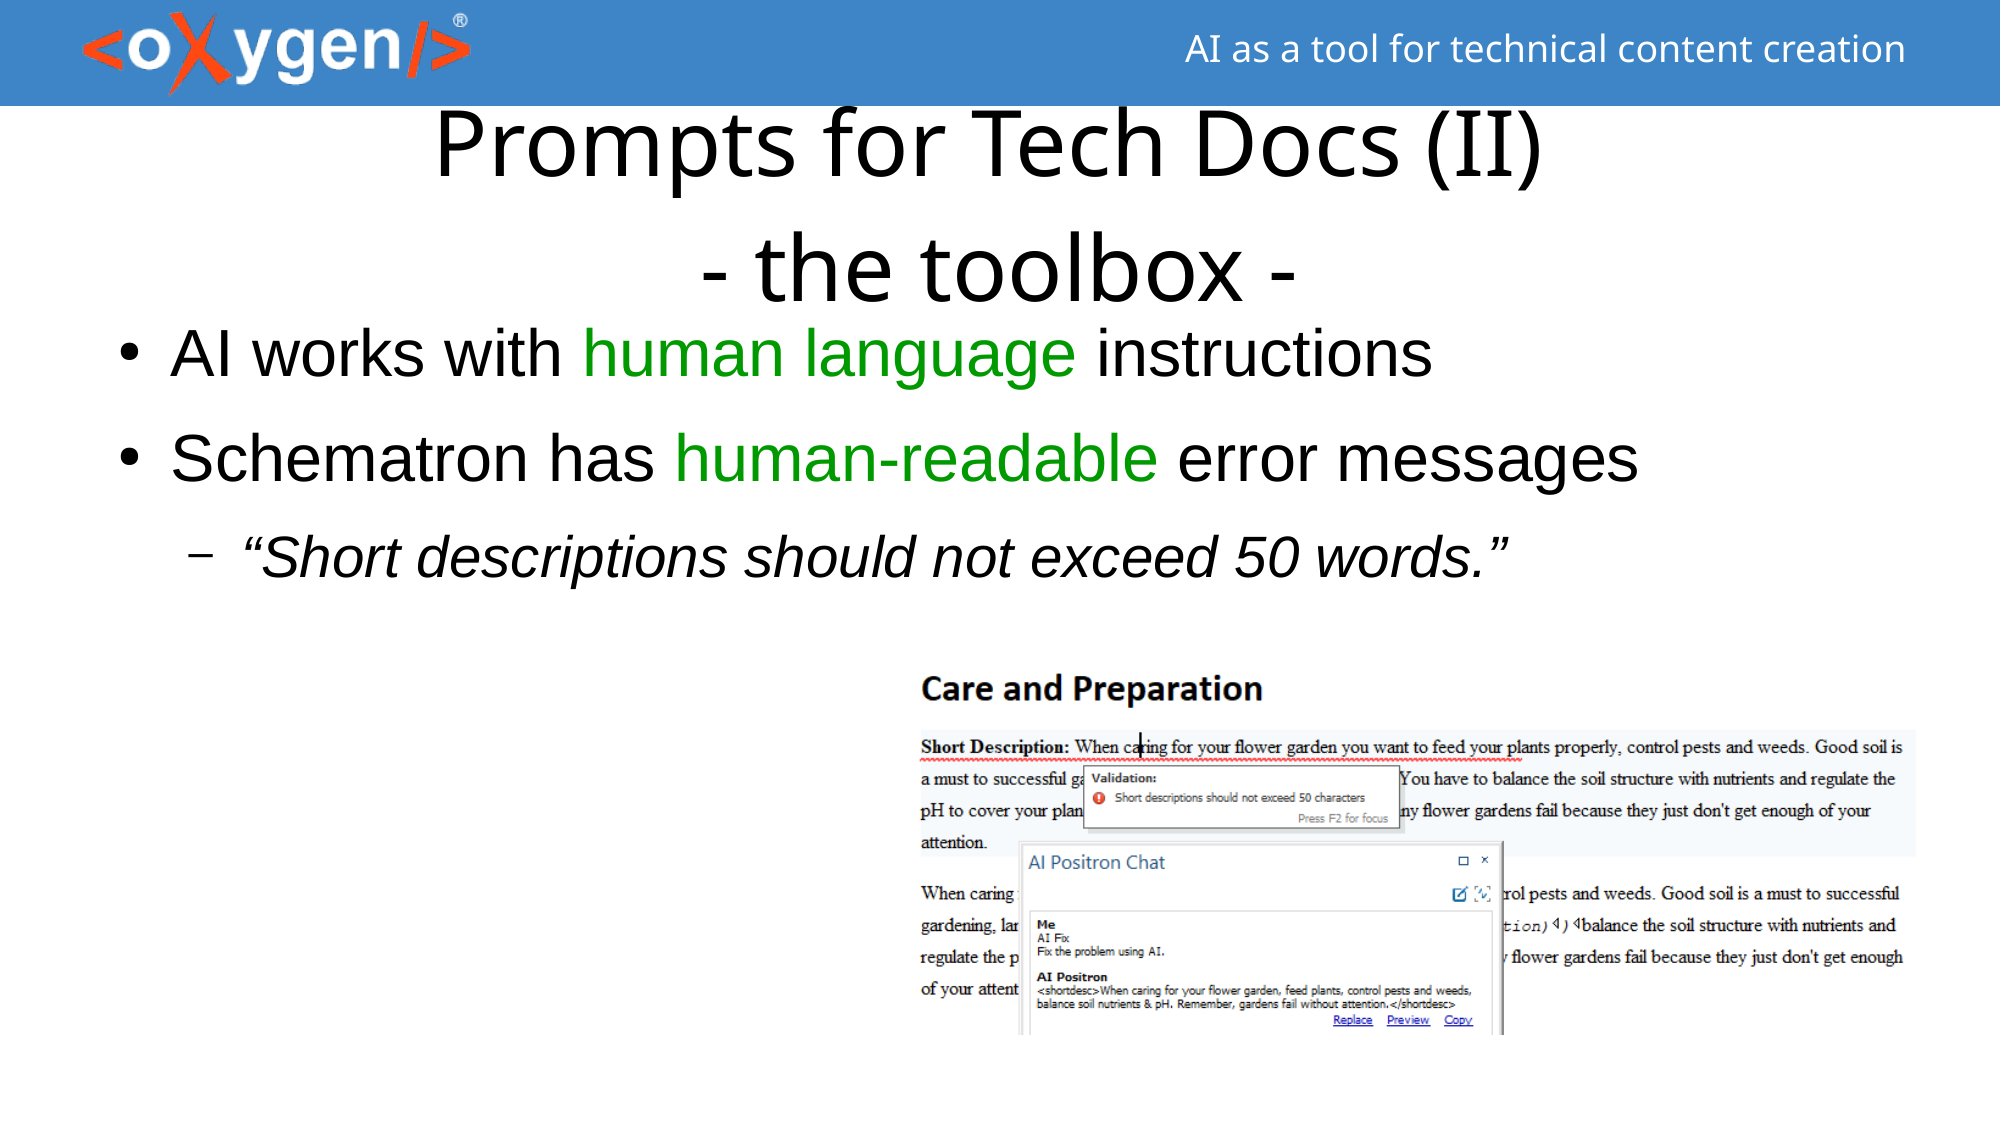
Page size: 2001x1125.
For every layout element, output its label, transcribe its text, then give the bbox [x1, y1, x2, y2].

list AI works with human language instructions Schematron has human-readable error messages “Short descriptions should not exceed 50 words.” [99, 316, 1900, 1083]
picture [893, 664, 1921, 1036]
picture [75, 0, 488, 106]
title Prompts for Tech Docs (II) - the toolbox - [99, 92, 1900, 316]
